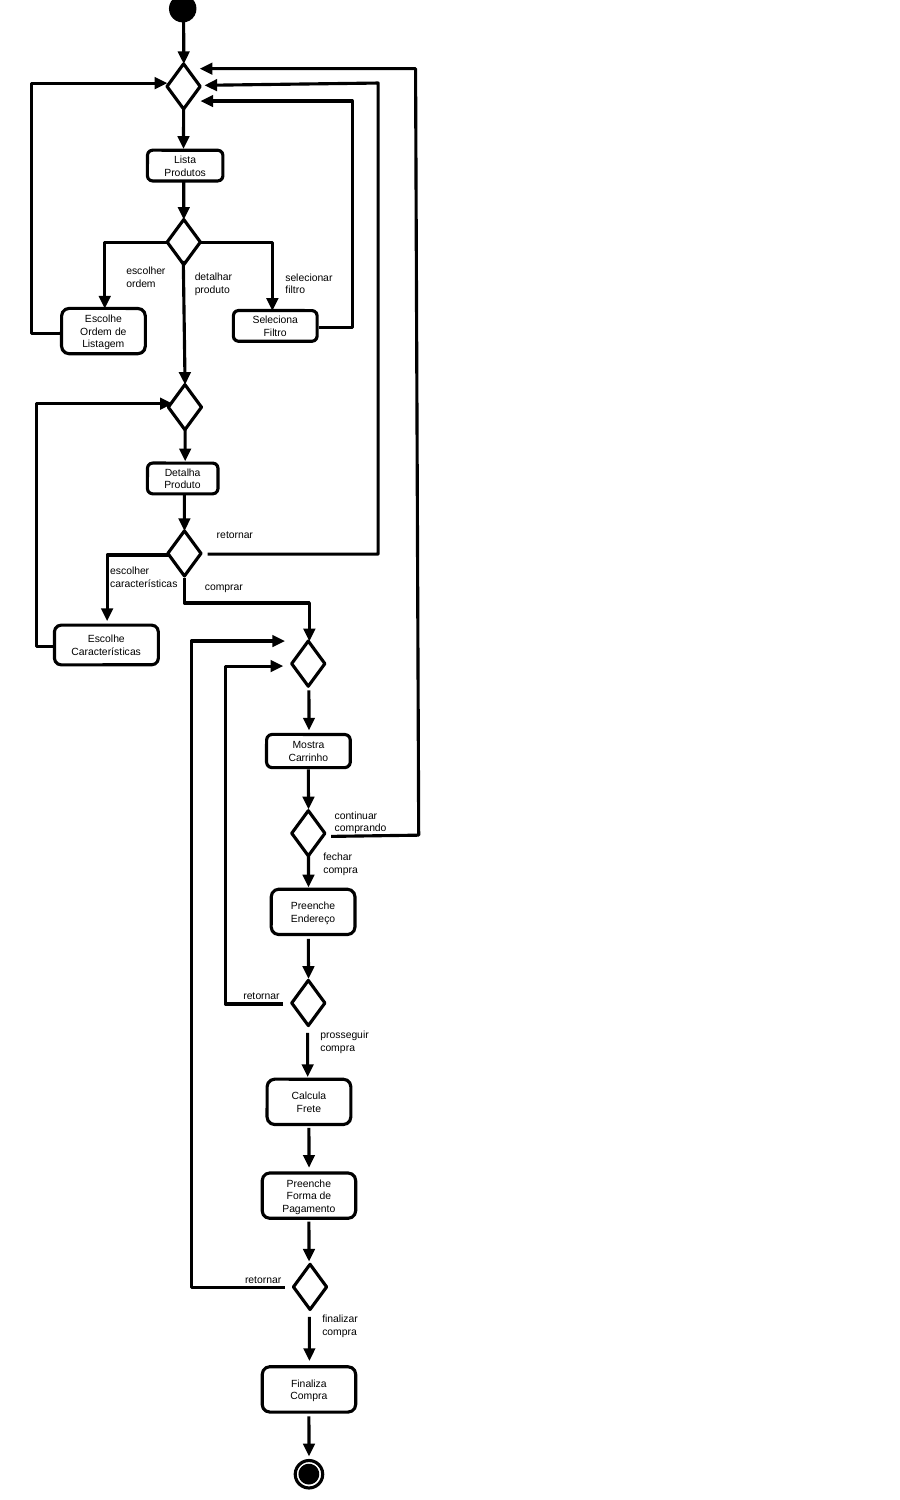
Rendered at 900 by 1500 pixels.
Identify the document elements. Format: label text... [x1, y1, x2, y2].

text_box prosseguir compra [305, 1013, 390, 1062]
text_box [168, 385, 202, 430]
text_box Finaliza Compra [262, 1366, 356, 1413]
text_box Detalha Produto [147, 463, 218, 494]
text_box retornar [228, 973, 313, 1005]
text_box [293, 986, 325, 1022]
text_box PreencheEndereço [271, 889, 355, 935]
text_box [295, 1460, 323, 1489]
text_box [291, 641, 325, 687]
text_box Seleciona Filtro [233, 310, 318, 342]
text_box finalizar compra [307, 1297, 391, 1346]
text_box retornar [230, 1257, 314, 1289]
text_box detalhar produto [179, 255, 284, 301]
text_box continuar comprando [319, 793, 404, 838]
text_box Escolhe Características [54, 625, 159, 665]
text_box Calcula Frete [267, 1079, 351, 1125]
text_box [167, 63, 201, 108]
text_box selecionar filtro [270, 256, 351, 302]
text_box Mostra Carrinho [266, 734, 351, 768]
text_box [294, 1269, 327, 1306]
text_box [168, 0, 197, 23]
text_box [167, 220, 200, 255]
text_box Preenche Forma de Pagamento [262, 1172, 356, 1219]
text_box escolher características [95, 555, 200, 580]
text_box escolher ordem [111, 255, 179, 280]
text_box Escolhe Ordem de Listagem [61, 308, 146, 354]
text_box Lista Produtos [147, 150, 223, 181]
text_box [168, 531, 202, 555]
text_box [291, 810, 319, 856]
text_box fechar compra [308, 835, 393, 883]
text_box comprar [189, 565, 274, 596]
text_box retornar [201, 512, 286, 544]
